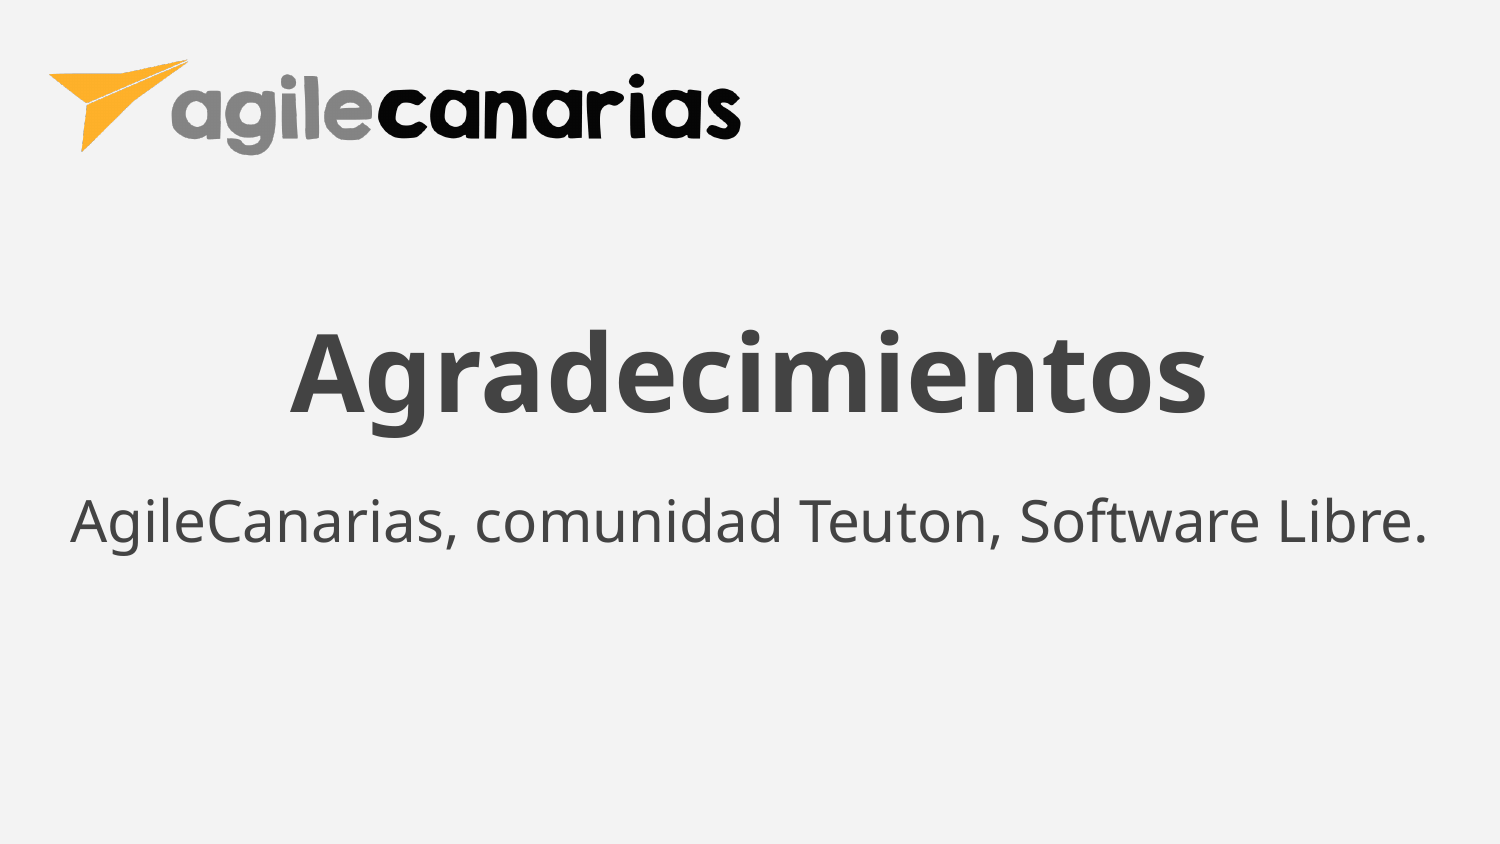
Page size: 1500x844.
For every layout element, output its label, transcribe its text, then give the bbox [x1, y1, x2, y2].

subtitle AgileCanarias, comunidad Teuton, Software Libre. [51, 464, 1449, 595]
picture [24, 35, 762, 182]
title Agradecimientos [51, 122, 1449, 459]
